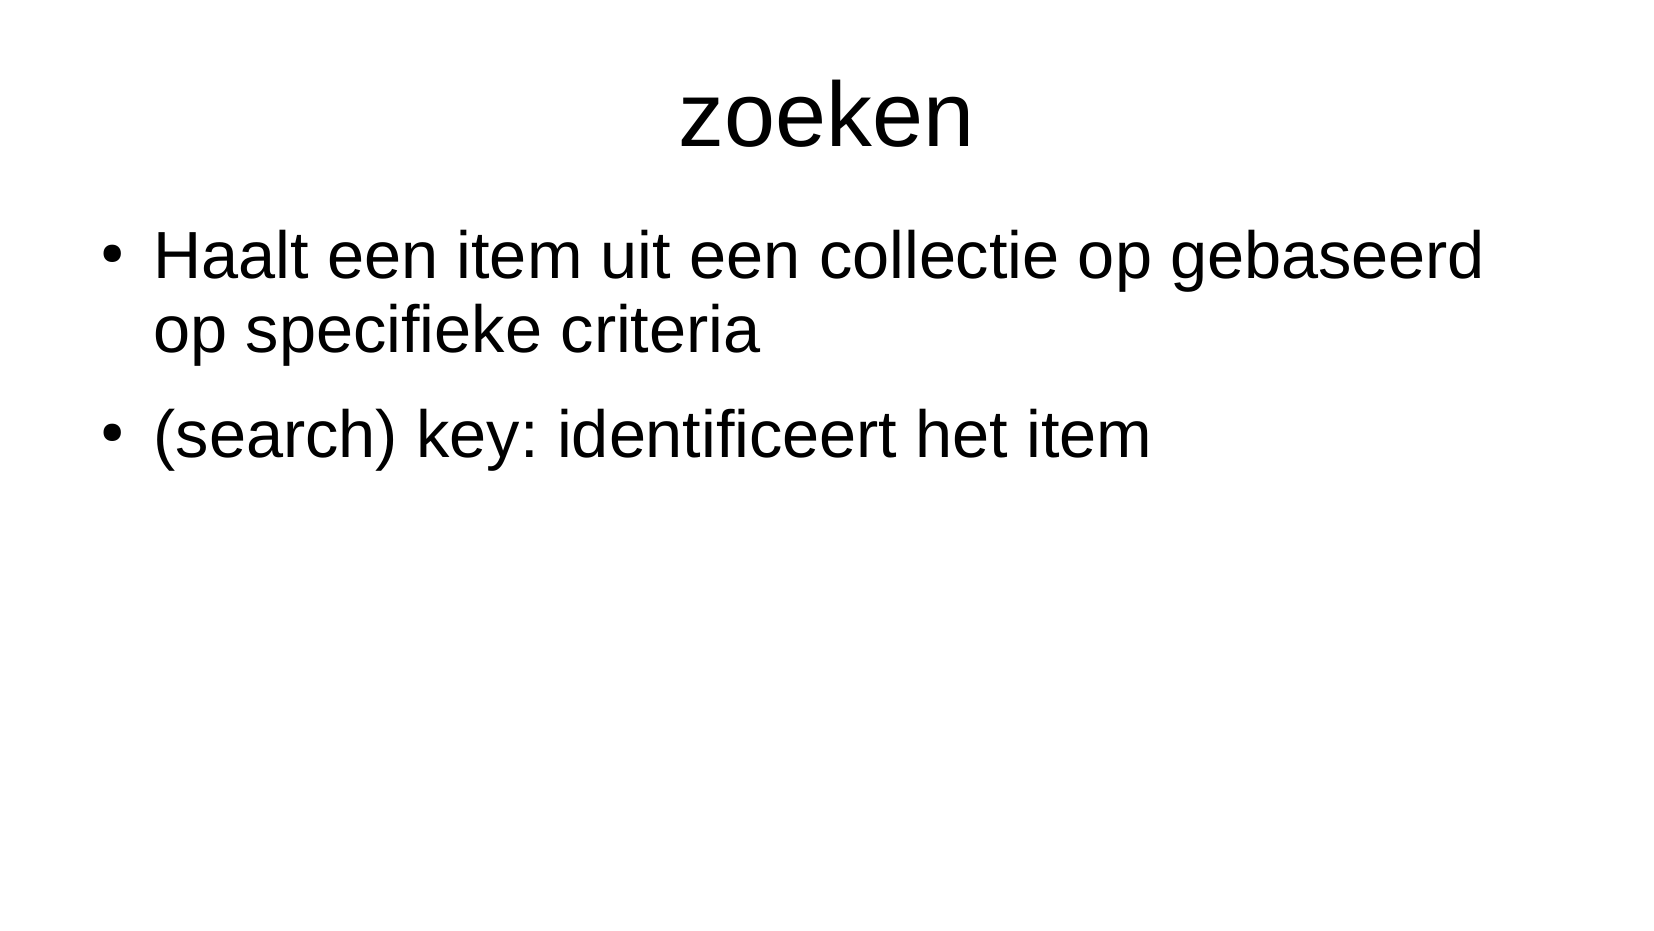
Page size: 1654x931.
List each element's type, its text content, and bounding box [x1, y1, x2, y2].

title zoeken [82, 37, 1571, 193]
list Haalt een item uit een collectie op gebaseerd op specifieke criteria (search) key: identificeert het item [82, 217, 1571, 758]
